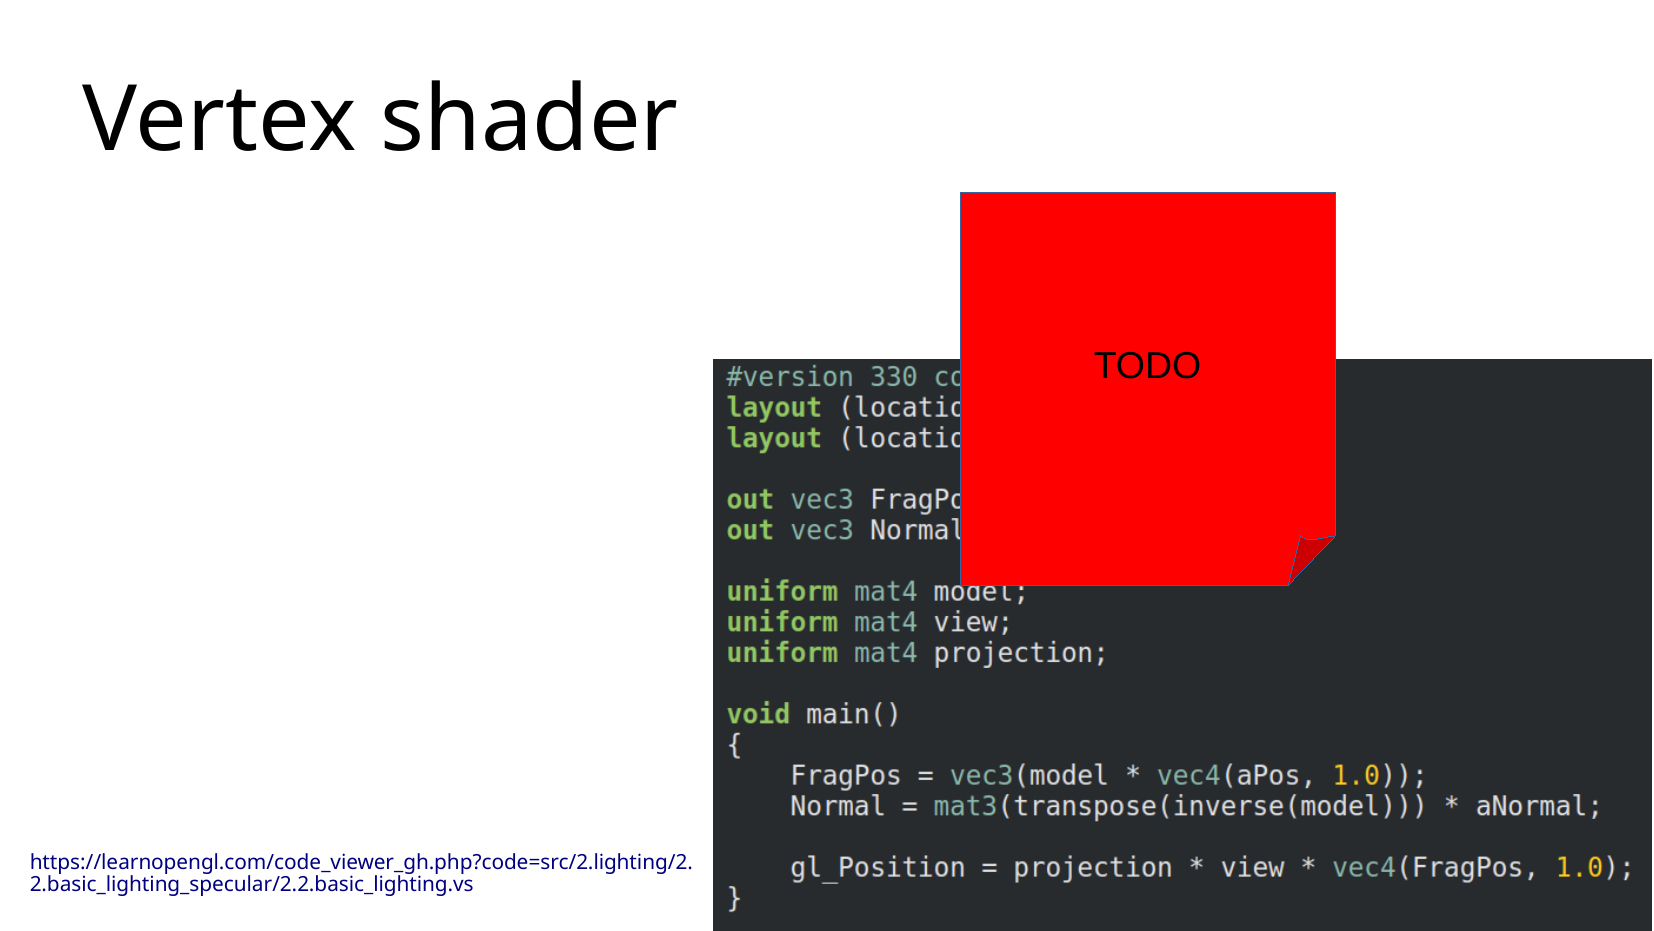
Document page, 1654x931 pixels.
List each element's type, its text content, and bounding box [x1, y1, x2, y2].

text_box TODO [960, 192, 1336, 586]
title Vertex shader [82, 37, 1571, 193]
text_box https://learnopengl.com/code_viewer_gh.php?code=src/2.lighting/2.2.basic_lighting_specular/2.2.basic_lighting.vs [15, 840, 714, 881]
picture [713, 359, 1652, 931]
